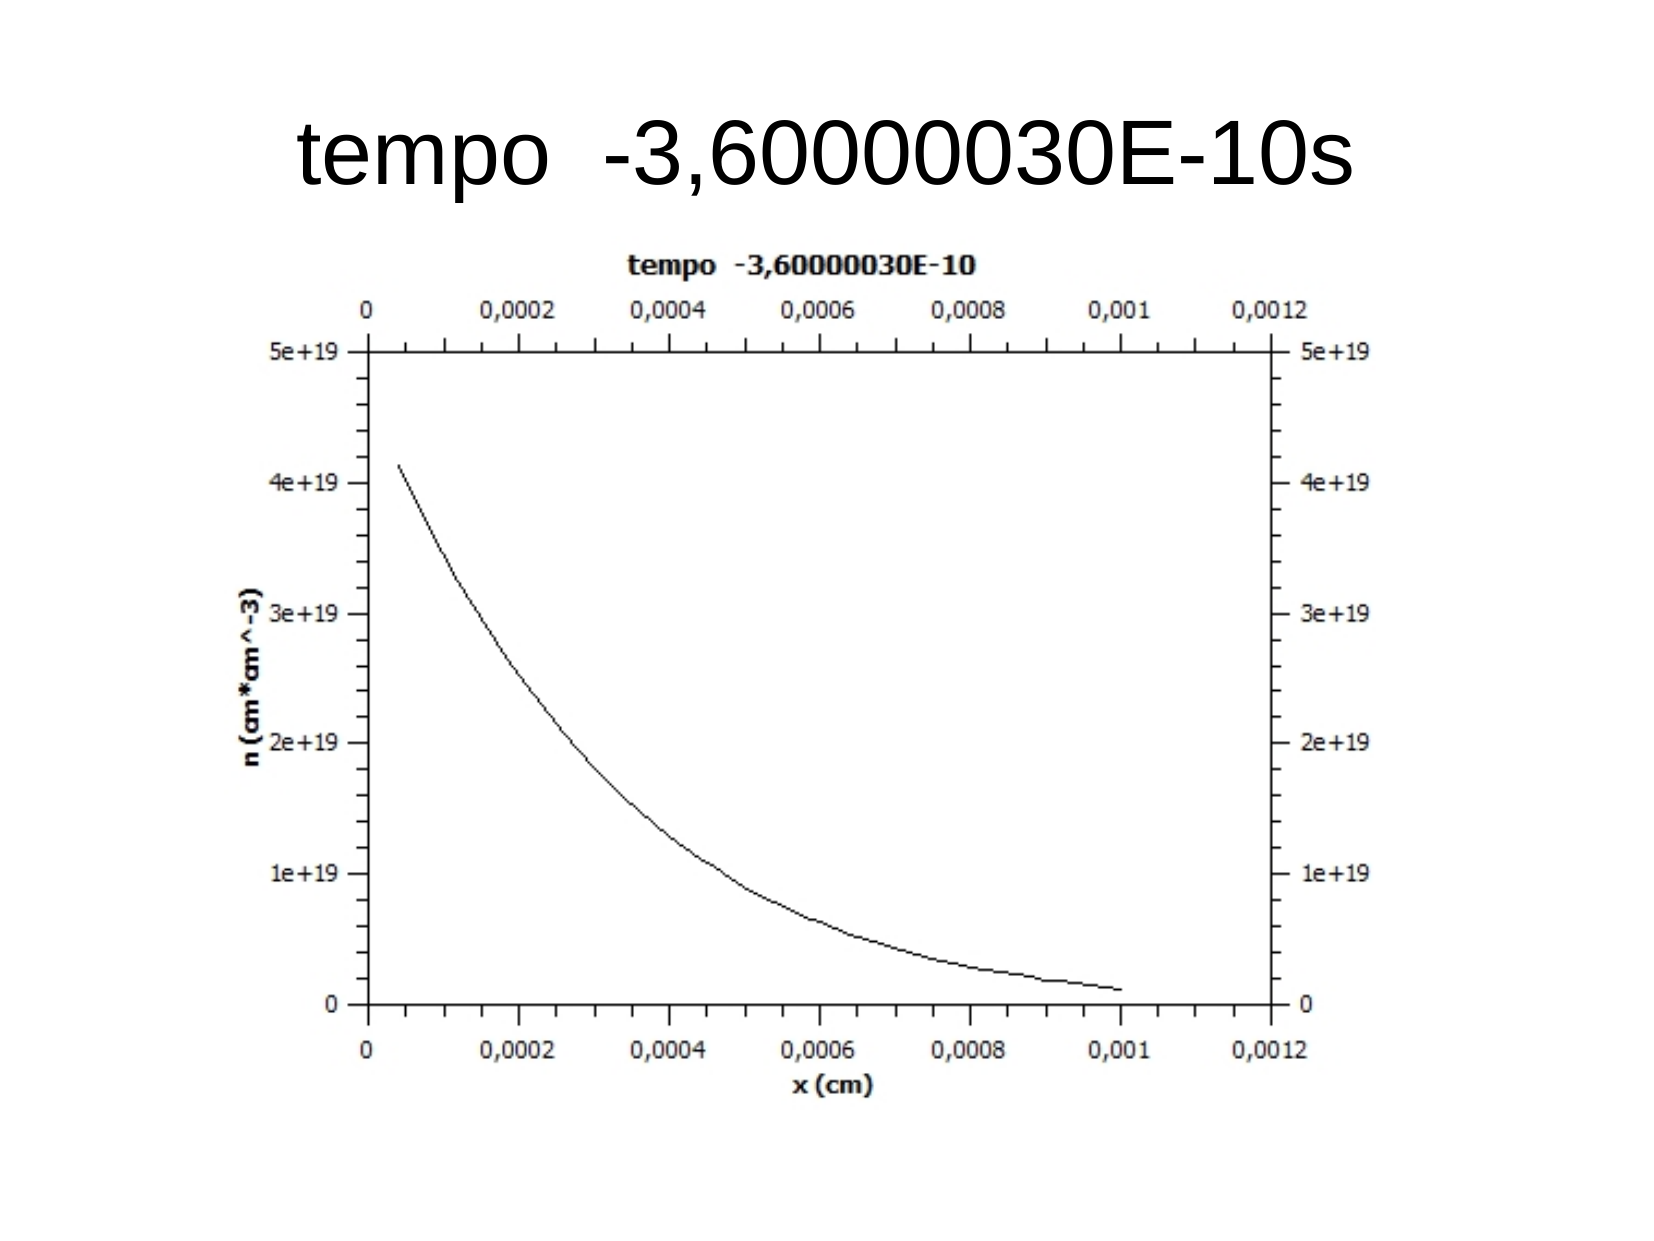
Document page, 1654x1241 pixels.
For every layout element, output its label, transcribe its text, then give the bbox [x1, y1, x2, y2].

title tempo -3,60000030E-10s [82, 49, 1571, 257]
picture [224, 236, 1382, 1120]
